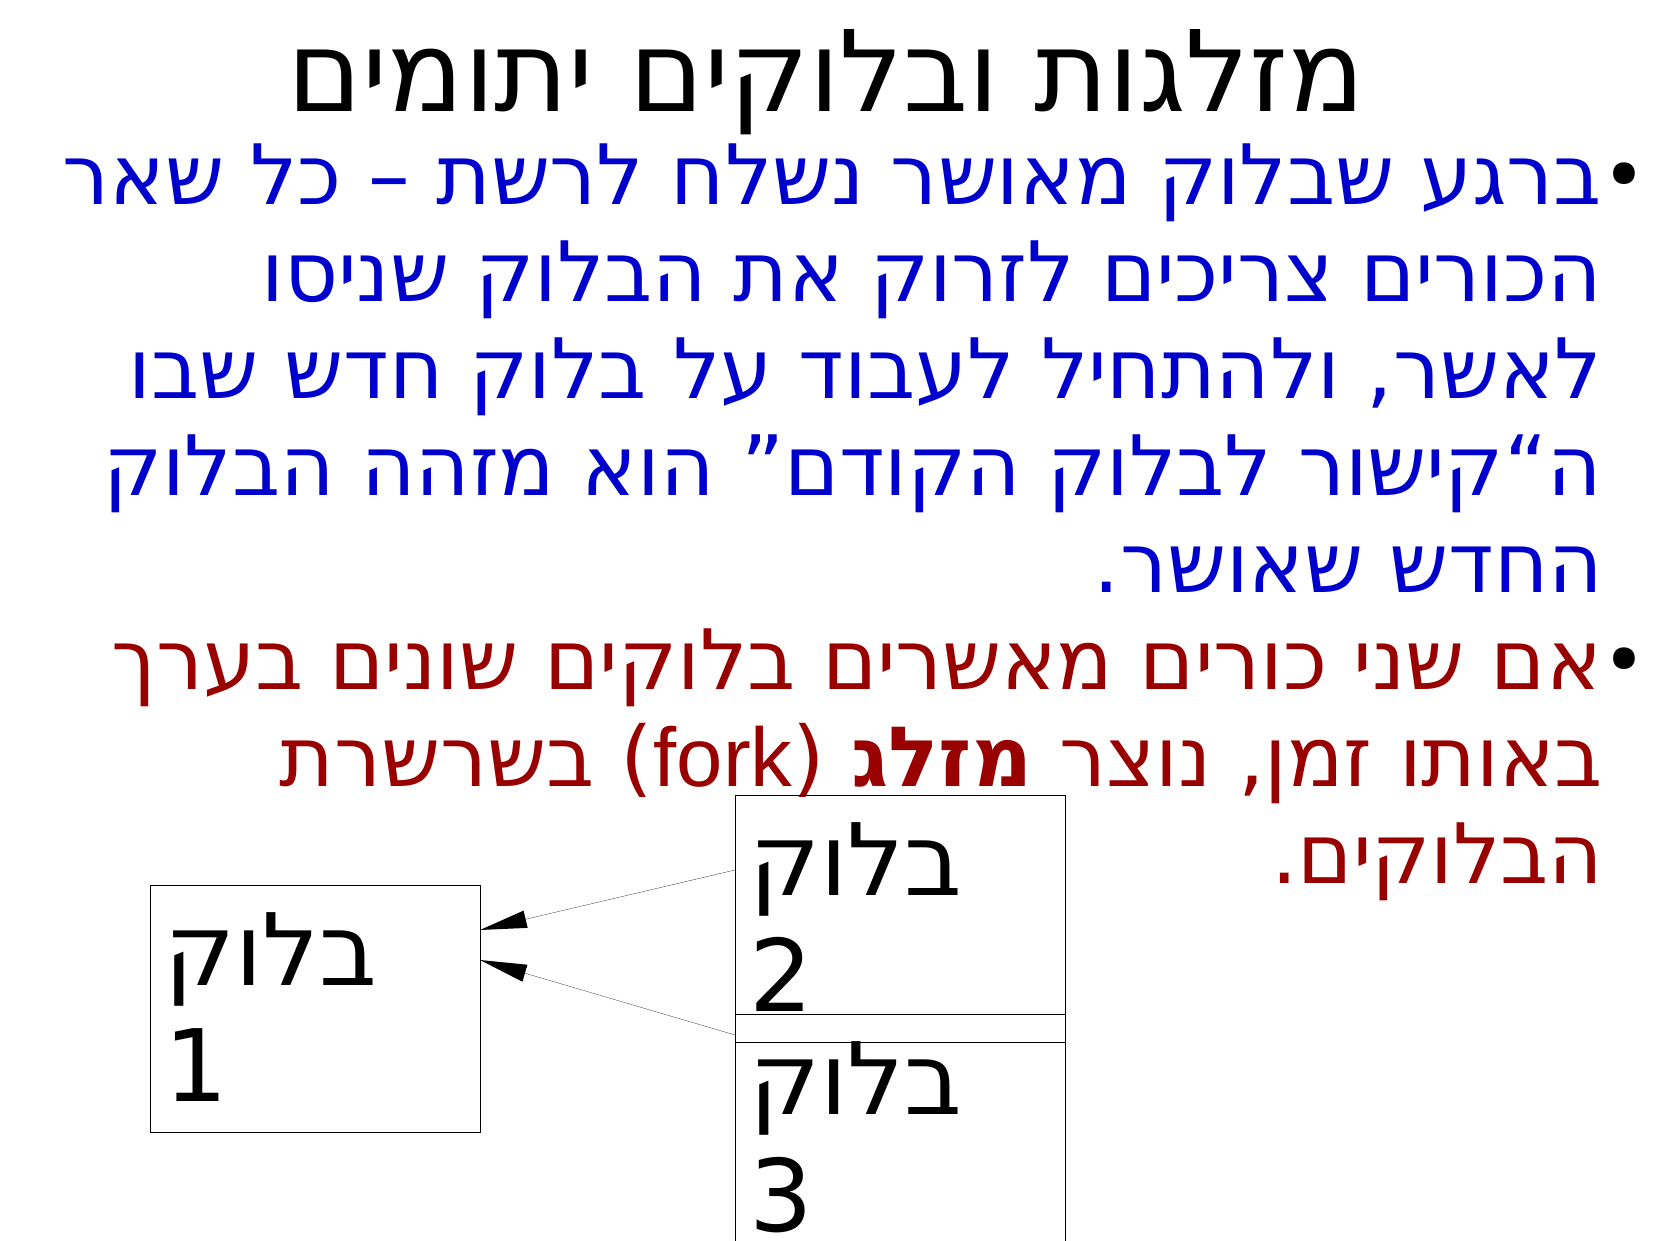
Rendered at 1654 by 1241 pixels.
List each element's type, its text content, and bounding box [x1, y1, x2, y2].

text_box מזלגות ובלוקים יתומים [0, 0, 1654, 120]
text_box בלוק 2 [735, 795, 1066, 921]
text_box ברגע שבלוק מאושר נשלח לרשת – כל שאר הכורים צריכים לזרוק את הבלוק שניסו לאשר, ולהתחיל לעבוד על בלוק חדש שבו ה“קישור לבלוק הקודם” הוא מזהה הבלוק החדש שאושר. אם שני כורים מאשרים בלוקים שונים בערך באותו זמן, נוצר מזלג (fork) בשרשרת הבלוקים. [0, 120, 1654, 692]
text_box בלוק 1 [150, 885, 481, 1011]
text_box בלוק 3 [735, 1014, 1066, 1141]
